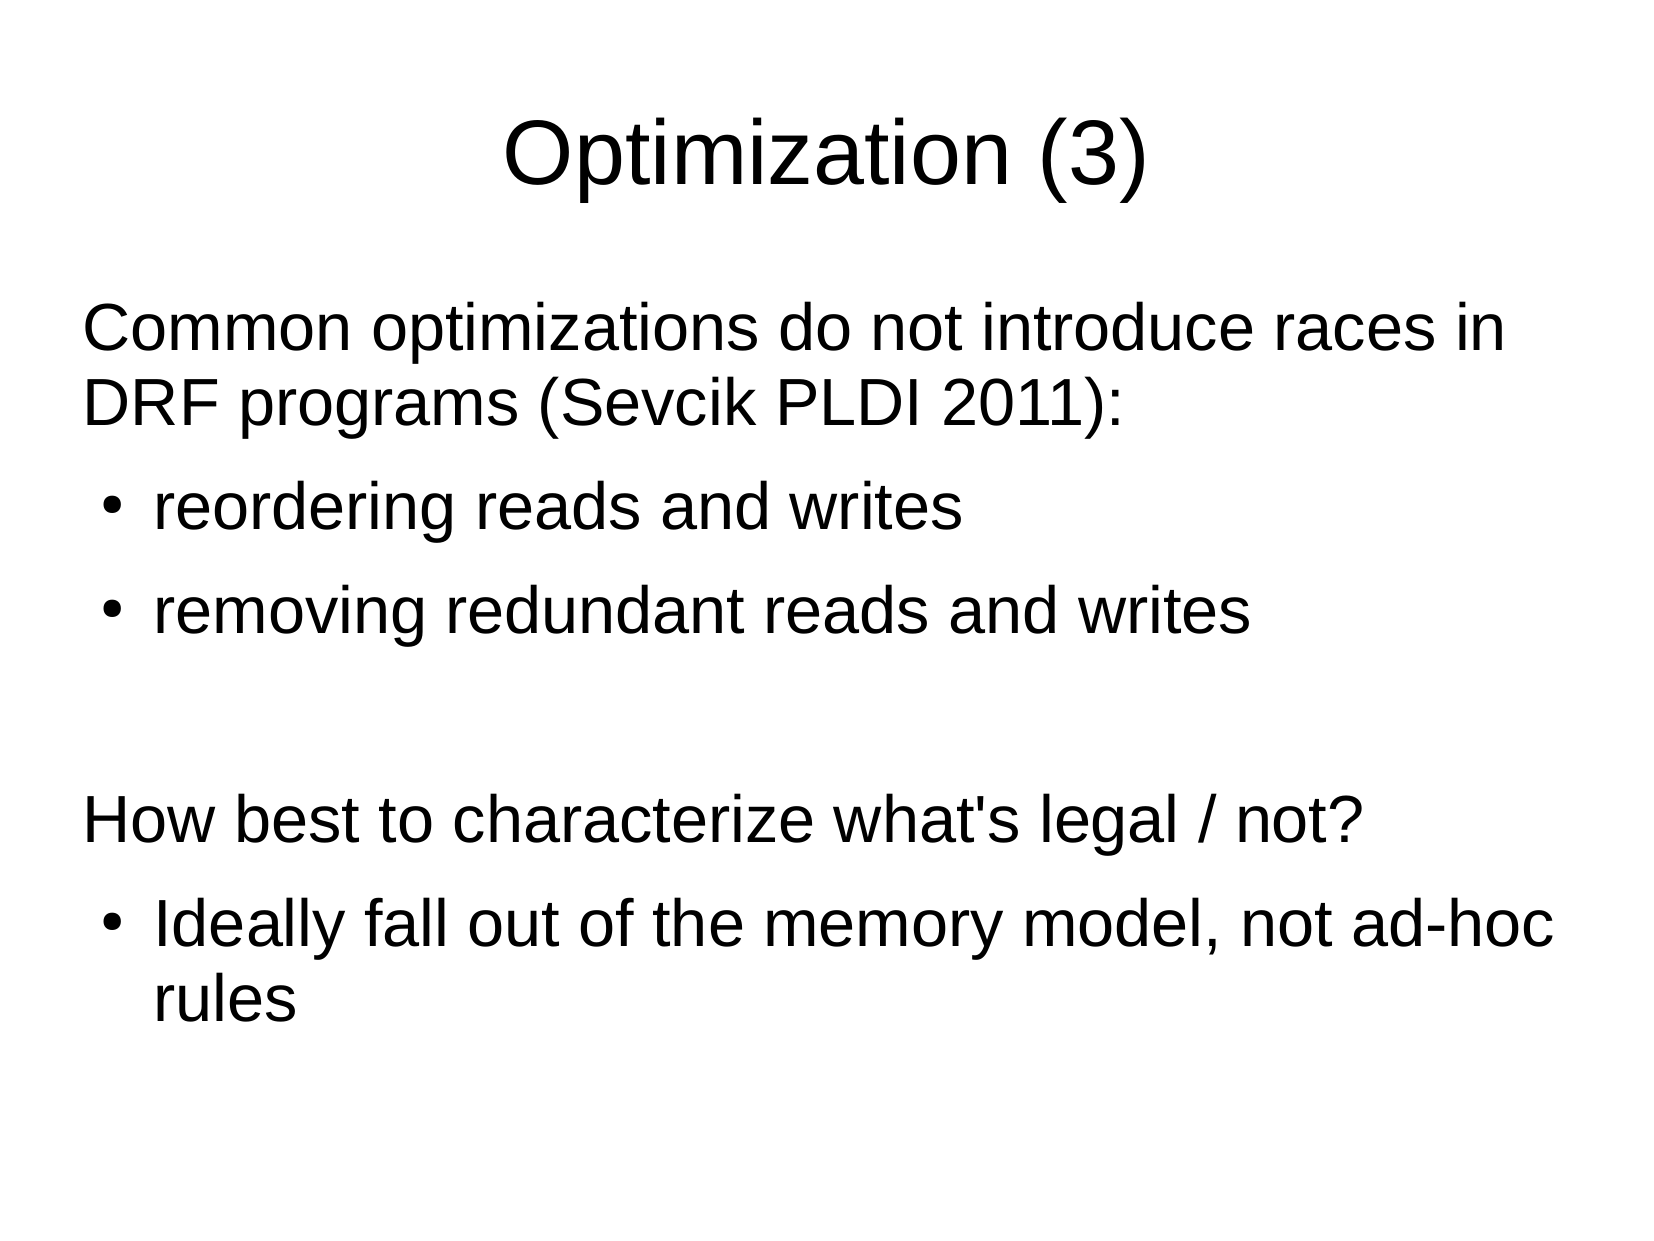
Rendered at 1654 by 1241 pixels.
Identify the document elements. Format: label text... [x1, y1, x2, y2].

list Common optimizations do not introduce races in DRF programs (Sevcik PLDI 2011): reordering reads and writes removing redundant reads and writes How best to characterize what's legal / not? Ideally fall out of the memory model, not ad-hoc rules [82, 290, 1571, 1034]
title Optimization (3) [82, 49, 1571, 257]
